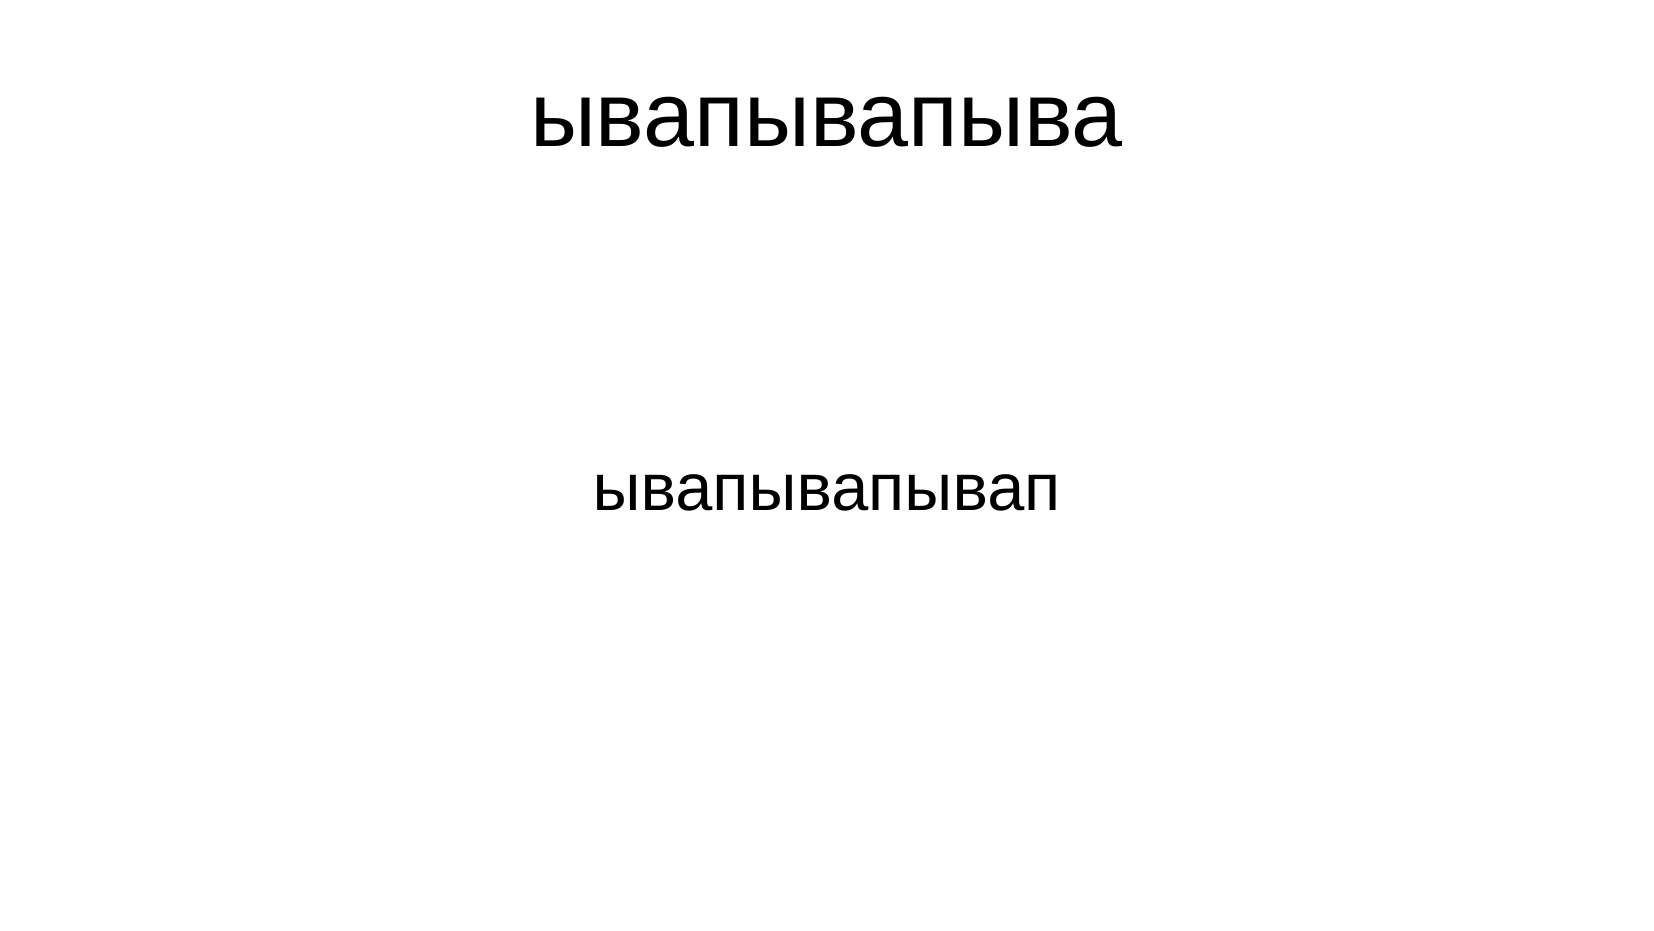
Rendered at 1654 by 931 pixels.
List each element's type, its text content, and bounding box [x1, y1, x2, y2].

subtitle ывапывапывап [82, 217, 1571, 758]
title ывапывапыва [82, 37, 1571, 193]
